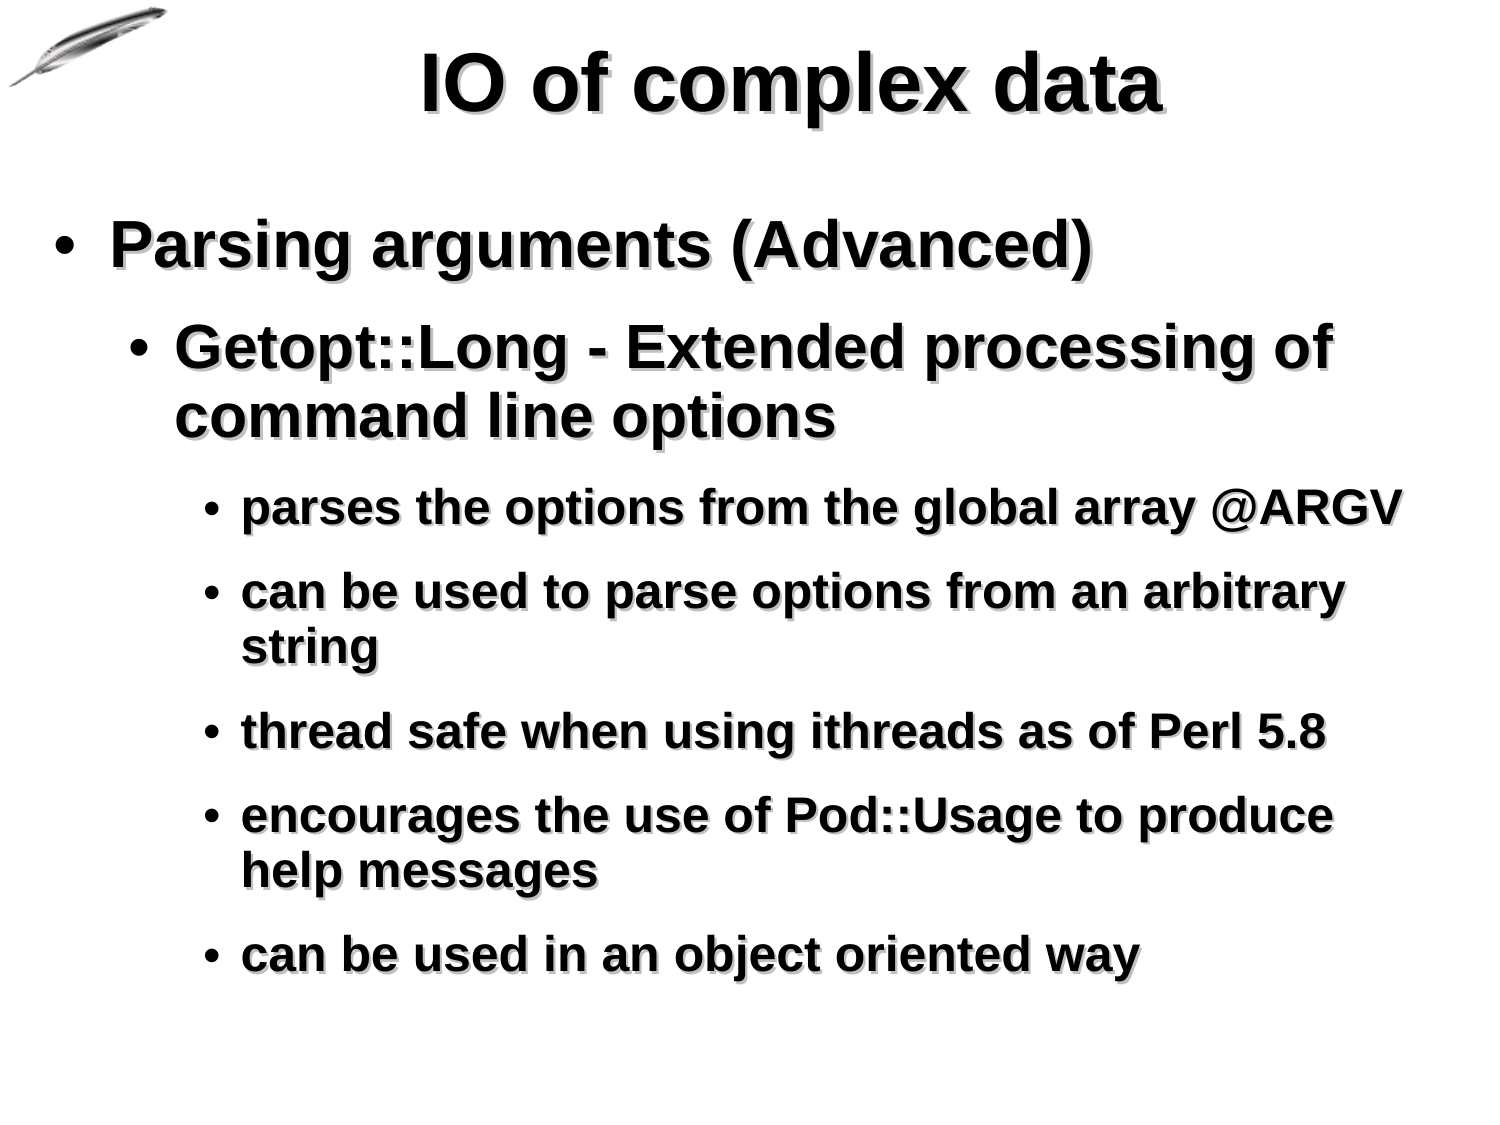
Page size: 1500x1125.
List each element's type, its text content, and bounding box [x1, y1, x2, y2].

picture [5, 5, 173, 89]
list Parsing arguments (Advanced) Getopt::Long - Extended processing of command line options parses the options from the global array @ARGV can be used to parse options from an arbitrary string thread safe when using ithreads as of Perl 5.8 encourages the use of Pod::Usage to produce help messages can be used in an object oriented way [53, 207, 1447, 1084]
title IO of complex data [419, 0, 1459, 176]
